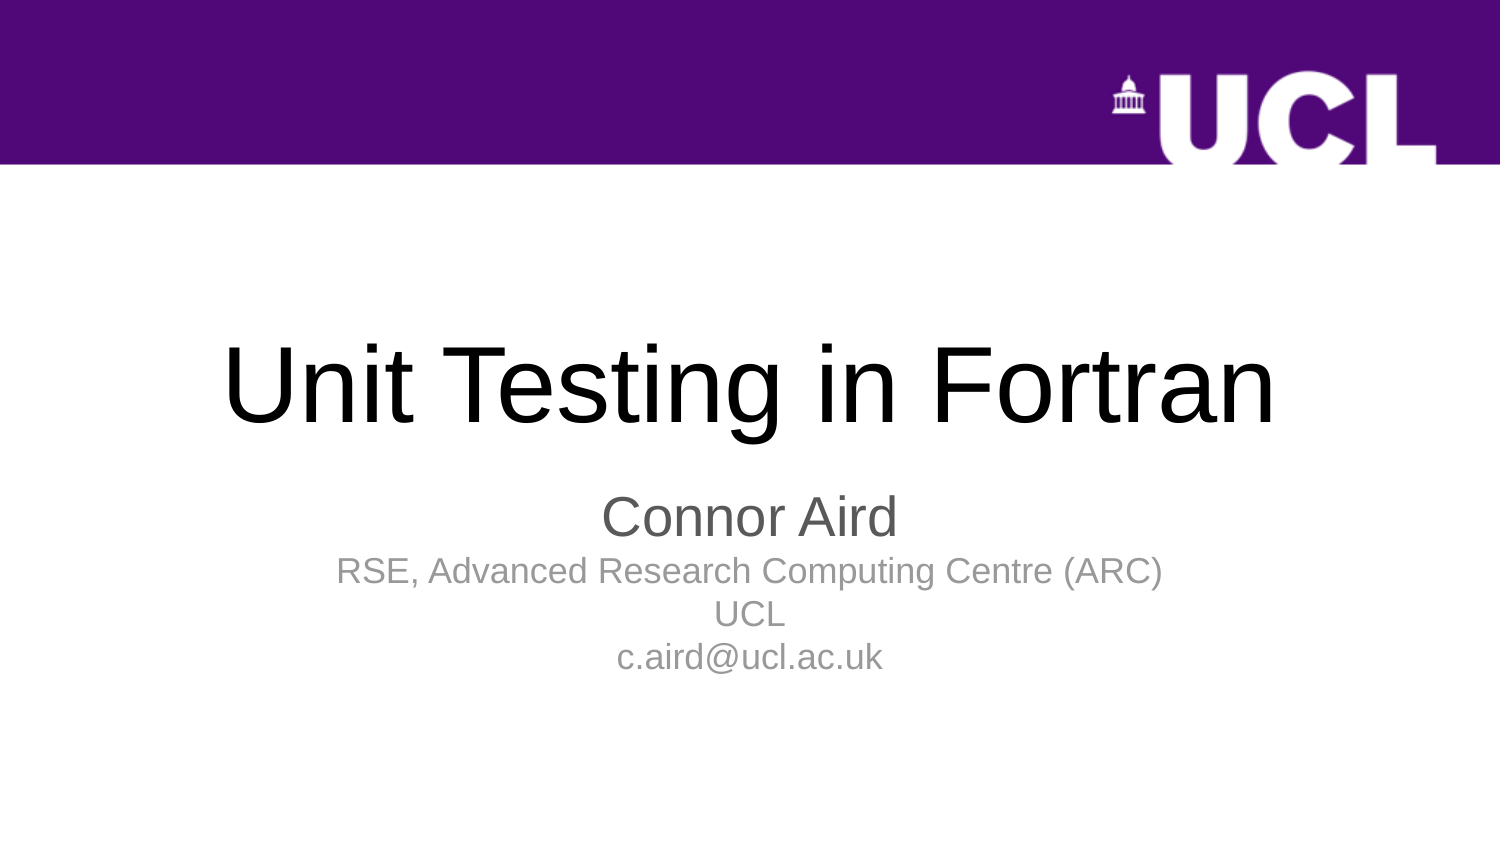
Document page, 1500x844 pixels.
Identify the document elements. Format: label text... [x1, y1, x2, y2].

title Unit Testing in Fortran [51, 122, 1449, 459]
subtitle Connor Aird RSE, Advanced Research Computing Centre (ARC) UCL c.aird@ucl.ac.uk [51, 464, 1449, 739]
picture [0, 0, 1500, 844]
